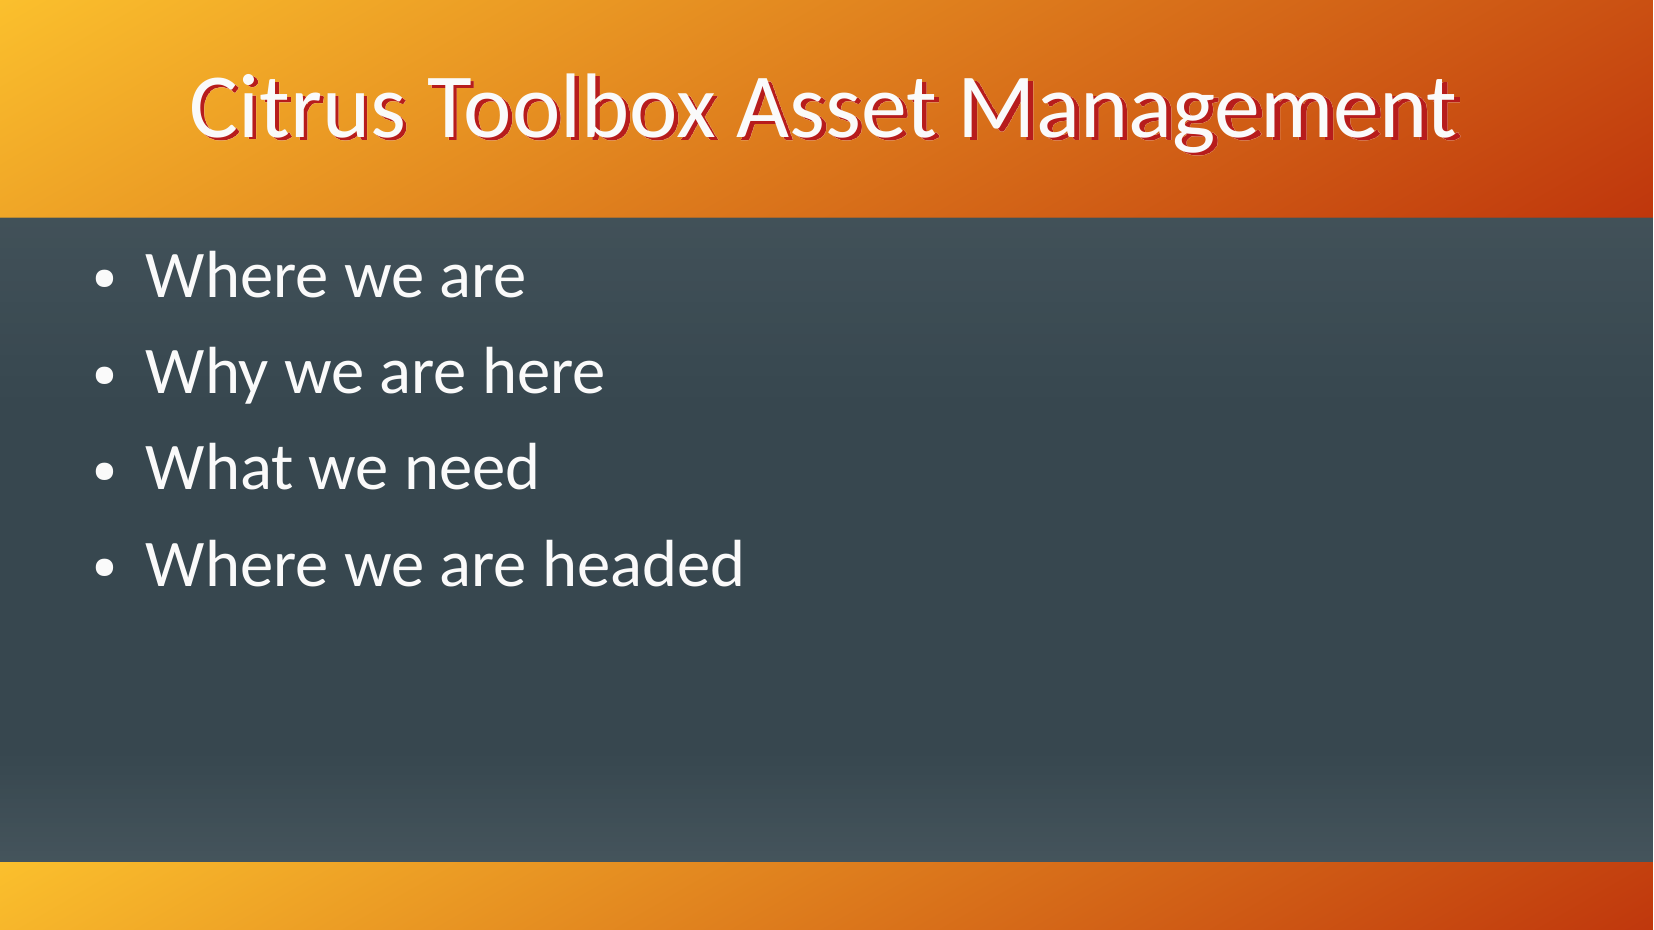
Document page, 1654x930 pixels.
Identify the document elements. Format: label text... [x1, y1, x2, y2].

list Where we are Why we are here What we need Where we are headed [74, 247, 1575, 825]
title Citrus Toolbox Asset Management [74, 37, 1575, 193]
